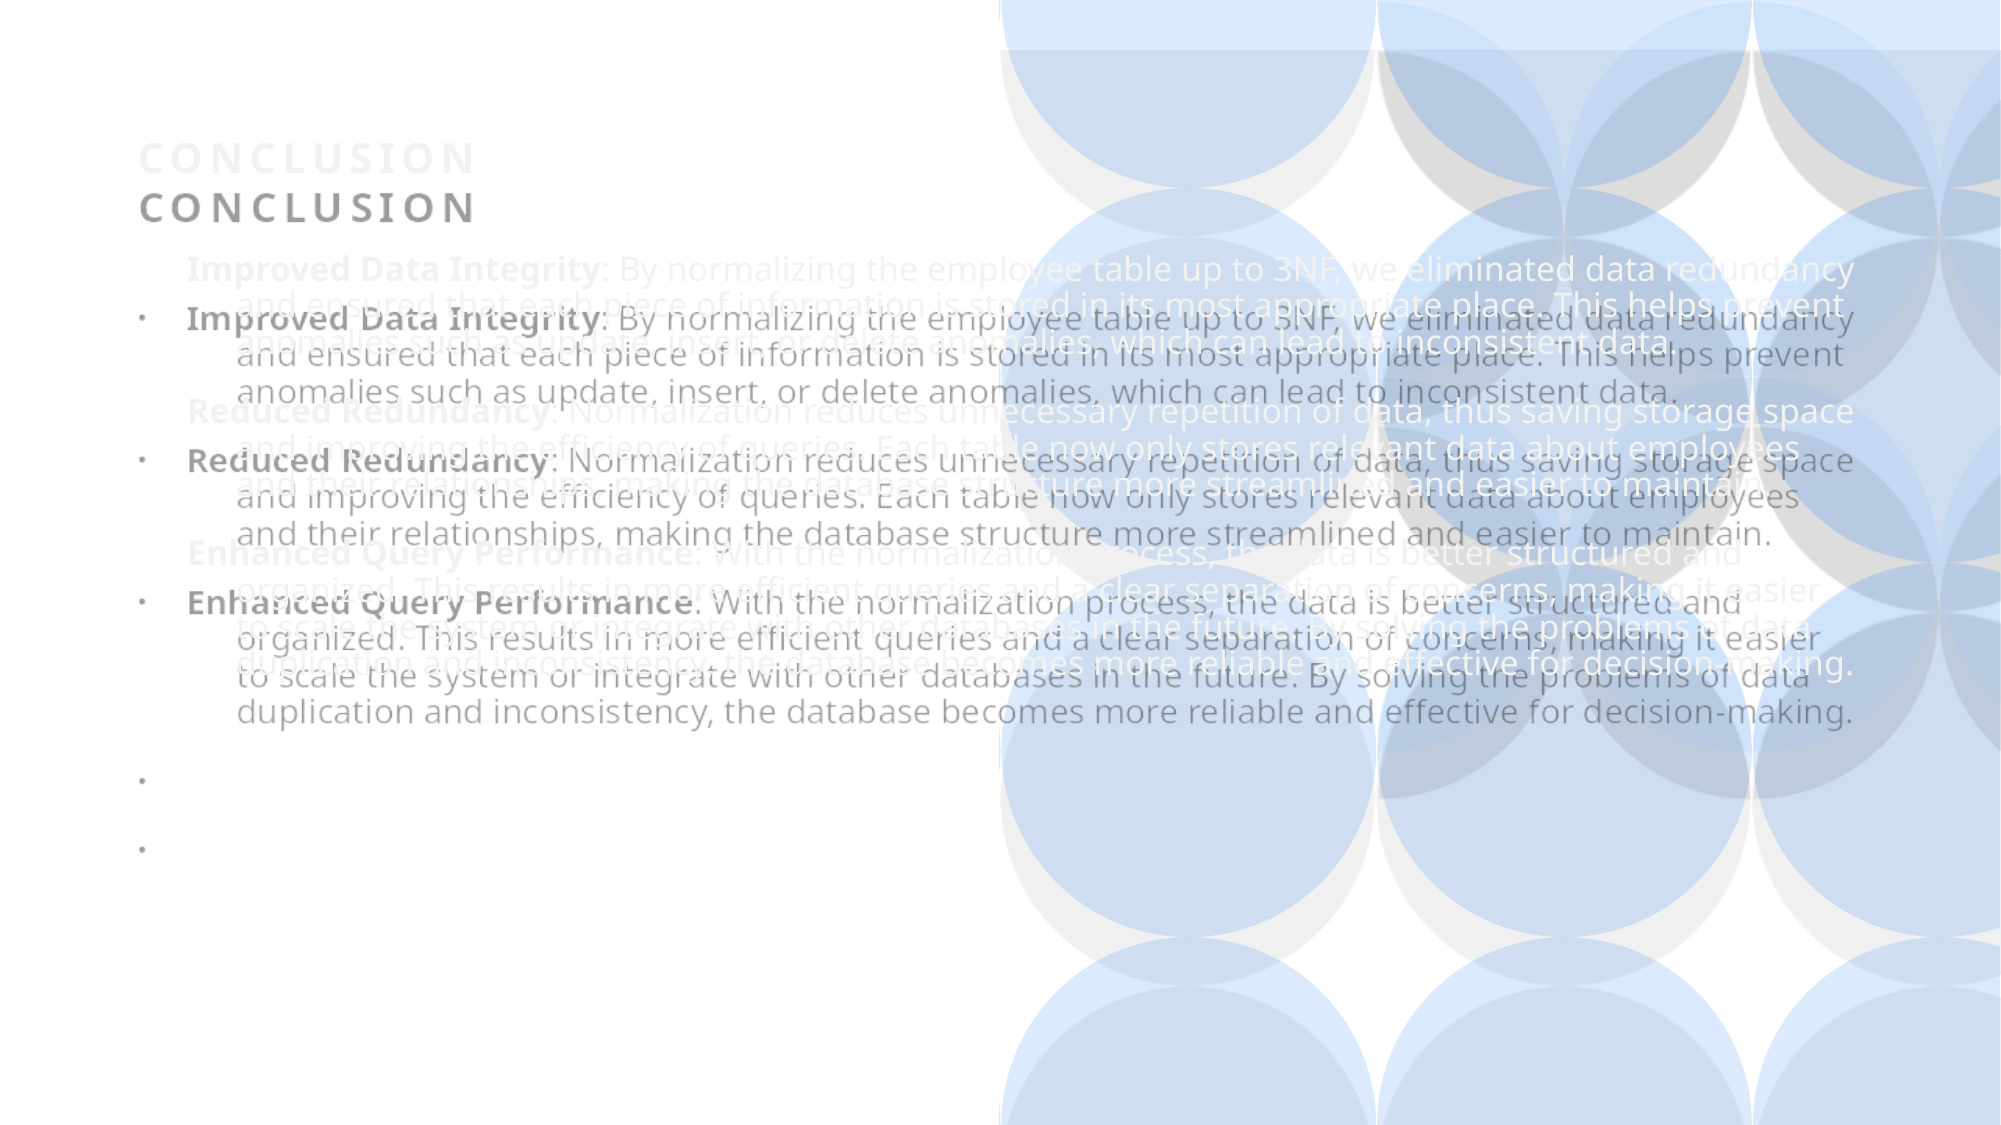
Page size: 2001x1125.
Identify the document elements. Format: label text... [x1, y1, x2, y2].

list Improved Data Integrity: By normalizing the employee table up to 3NF, we eliminated data redundancy and ensured that each piece of information is stored in its most appropriate place. This helps prevent anomalies such as update, insert, or delete anomalies, which can lead to inconsistent data. Reduced Redundancy: Normalization reduces unnecessary repetition of data, thus saving storage space and improving the efficiency of queries. Each table now only stores relevant data about employees and their relationships, making the database structure more streamlined and easier to maintain. Enhanced Query Performance: With the normalization process, the data is better structured and organized. This results in more efficient queries and a clear separation of concerns, making it easier to scale the system or integrate with other databases in the future. By solving the problems of data duplication and inconsistency, the database becomes more reliable and effective for decision-making. [138, 251, 1857, 960]
title Conclusion [138, 138, 1857, 230]
